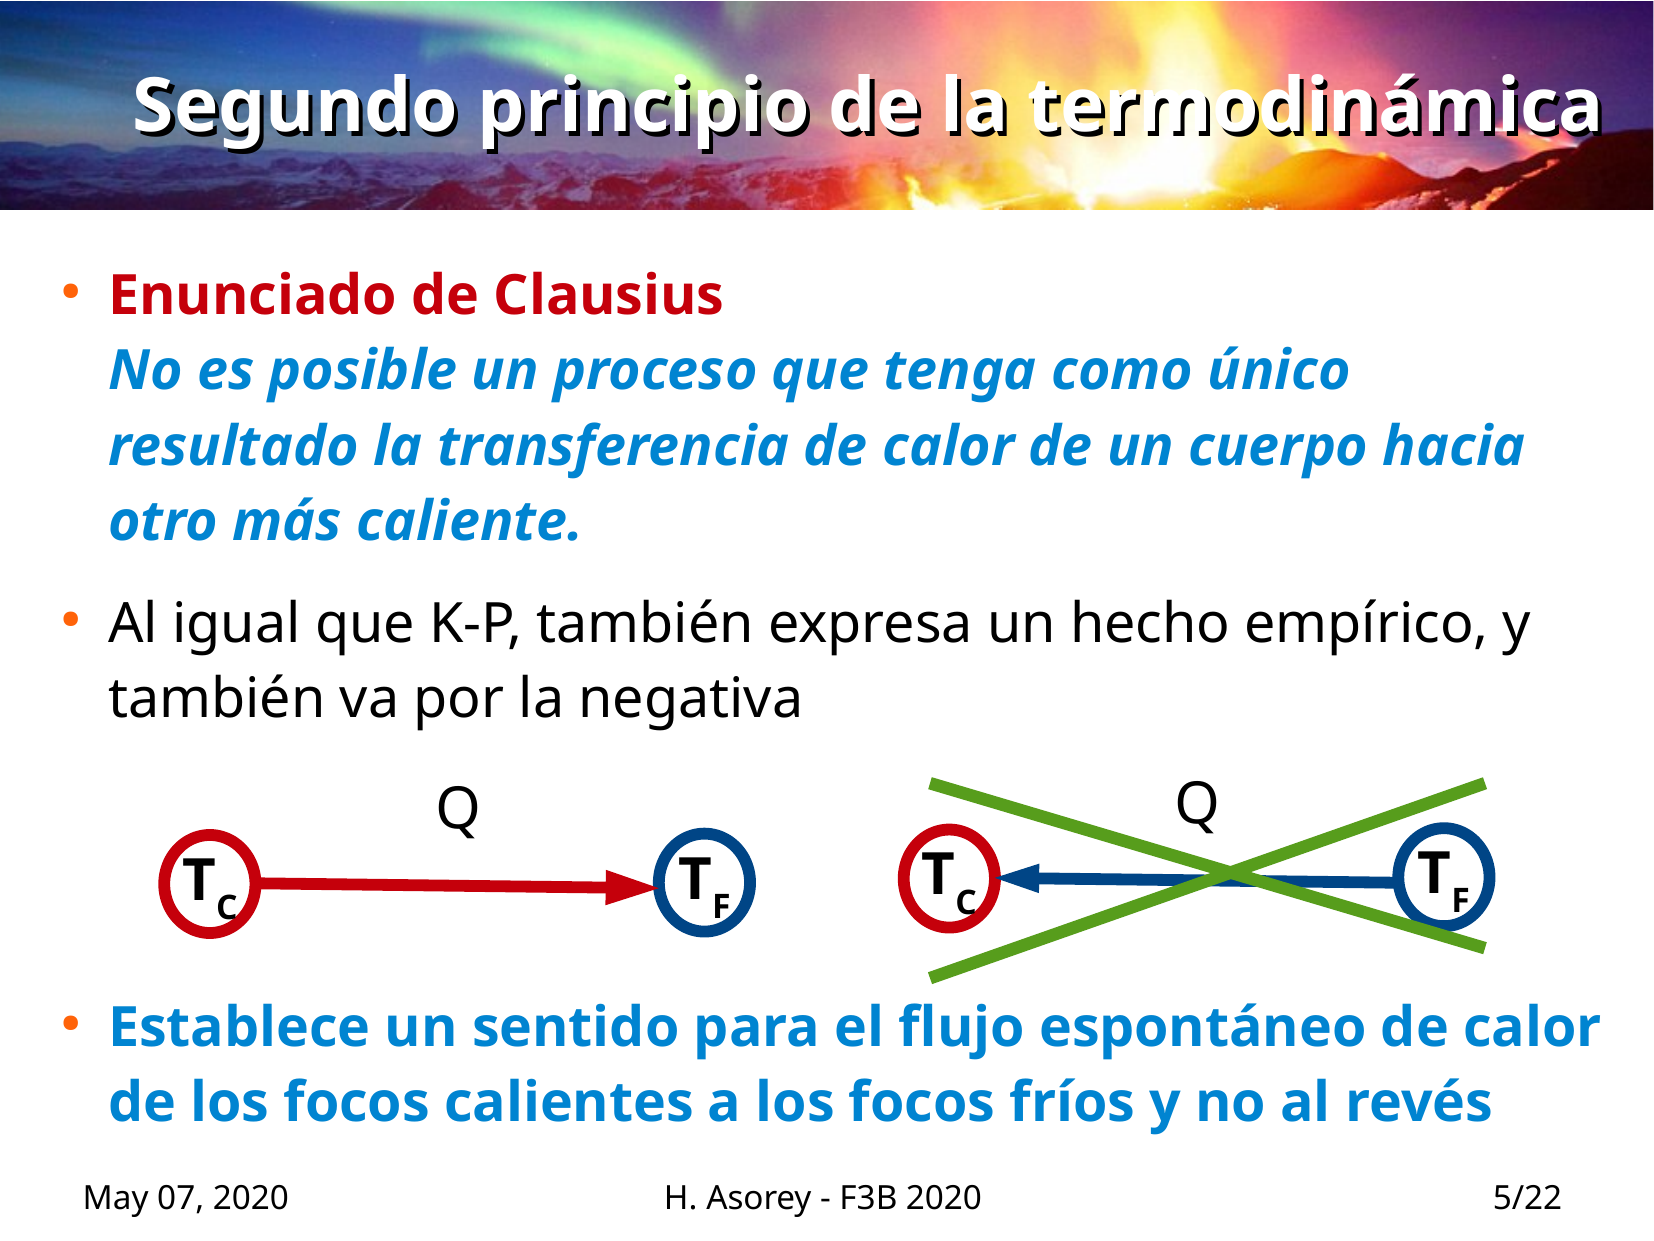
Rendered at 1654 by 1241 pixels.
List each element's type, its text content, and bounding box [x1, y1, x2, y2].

text_box TC [903, 829, 995, 928]
list Enunciado de Clausius No es posible un proceso que tenga como único resultado la transferencia de calor de un cuerpo hacia otro más caliente. Al igual que K-P, también expresa un hecho empírico, y también va por la negativa Establece un sentido para el flujo espontáneo de calor de los focos calientes a los focos fríos y no al revés [45, 255, 1606, 1156]
text_box TF [658, 833, 751, 932]
title Segundo principio de la termodinámica [45, 15, 1606, 191]
picture [0, 1, 1654, 210]
text_box TC [164, 834, 256, 934]
text_box TF [1398, 828, 1490, 927]
